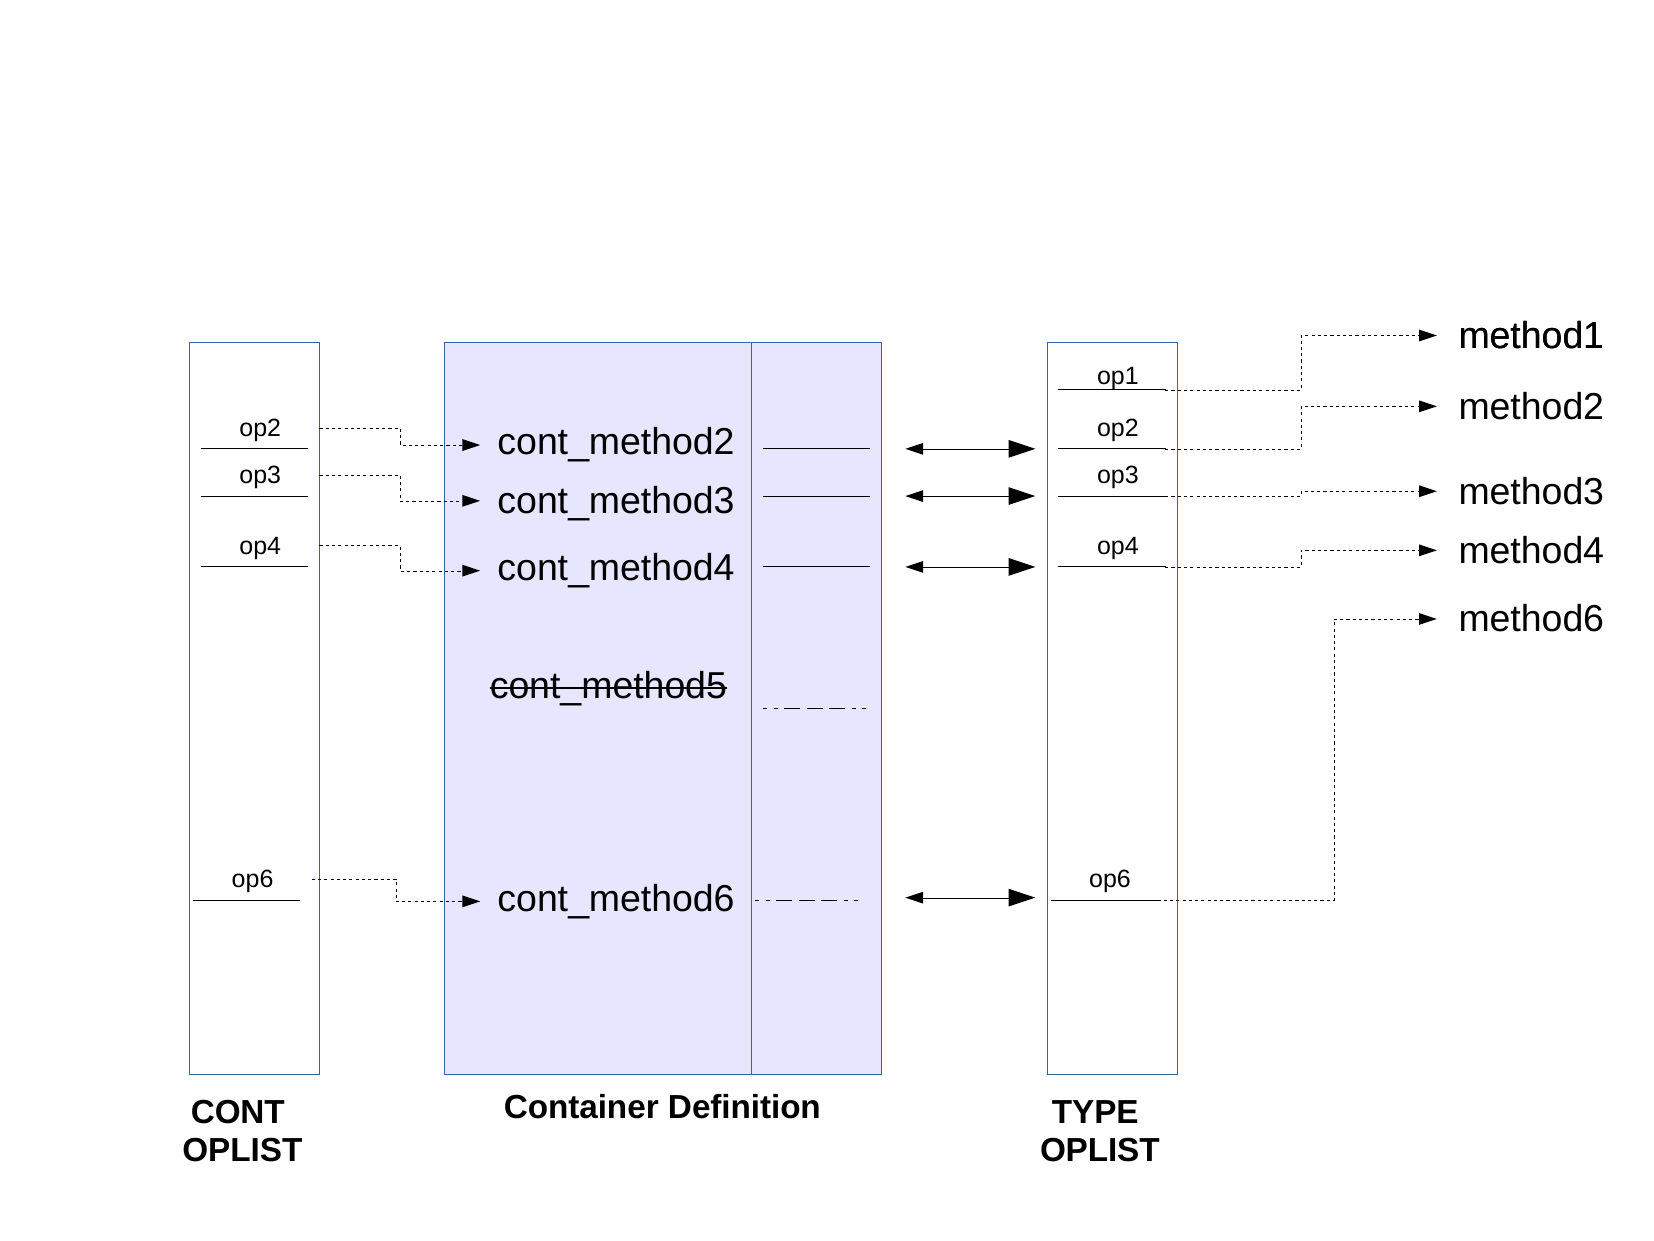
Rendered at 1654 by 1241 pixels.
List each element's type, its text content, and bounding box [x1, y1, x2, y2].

text_box method4 [1436, 521, 1626, 579]
text_box op3 [1058, 453, 1178, 497]
text_box CONT OPLIST [141, 1086, 344, 1193]
text_box op2 [1058, 406, 1178, 450]
text_box op3 [201, 453, 320, 497]
text_box cont_method4 [480, 538, 752, 603]
text_box op4 [1058, 524, 1178, 567]
text_box cont_method2 [480, 413, 752, 472]
text_box op6 [193, 857, 312, 901]
text_box cont_method3 [480, 472, 752, 530]
text_box method3 [1436, 462, 1626, 520]
text_box method1 [1436, 307, 1626, 364]
text_box cont_method5 [472, 657, 745, 721]
text_box op6 [1051, 857, 1170, 901]
text_box op1 [1058, 354, 1178, 398]
text_box [752, 343, 881, 1074]
text_box op2 [201, 406, 320, 450]
text_box op4 [201, 524, 320, 567]
text_box [444, 342, 751, 1075]
text_box Container Definition [444, 1081, 881, 1134]
text_box cont_method6 [480, 869, 752, 934]
text_box method2 [1436, 377, 1626, 435]
text_box TYPE OPLIST [999, 1086, 1201, 1193]
text_box method6 [1436, 590, 1626, 648]
